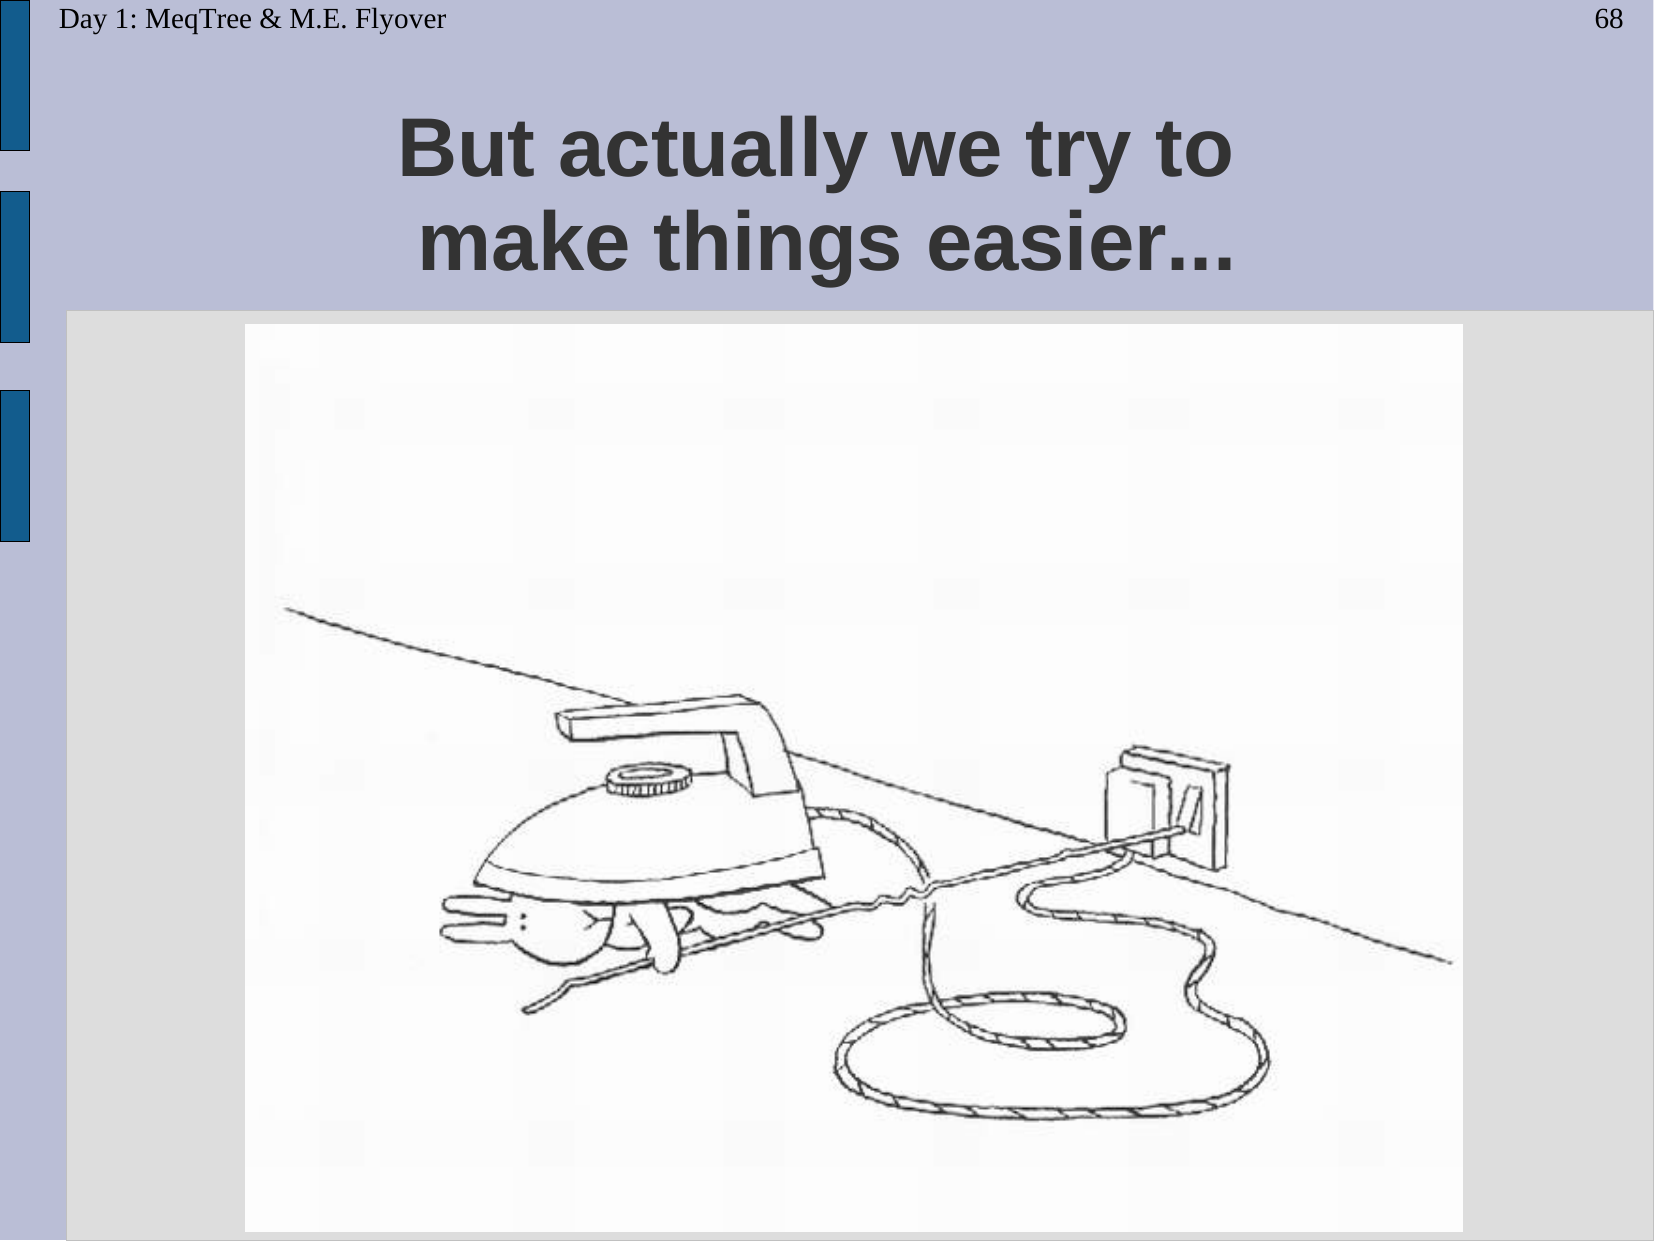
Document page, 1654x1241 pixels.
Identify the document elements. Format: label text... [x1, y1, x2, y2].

picture [245, 324, 1463, 1232]
title But actually we try to make things easier... [121, 91, 1534, 299]
